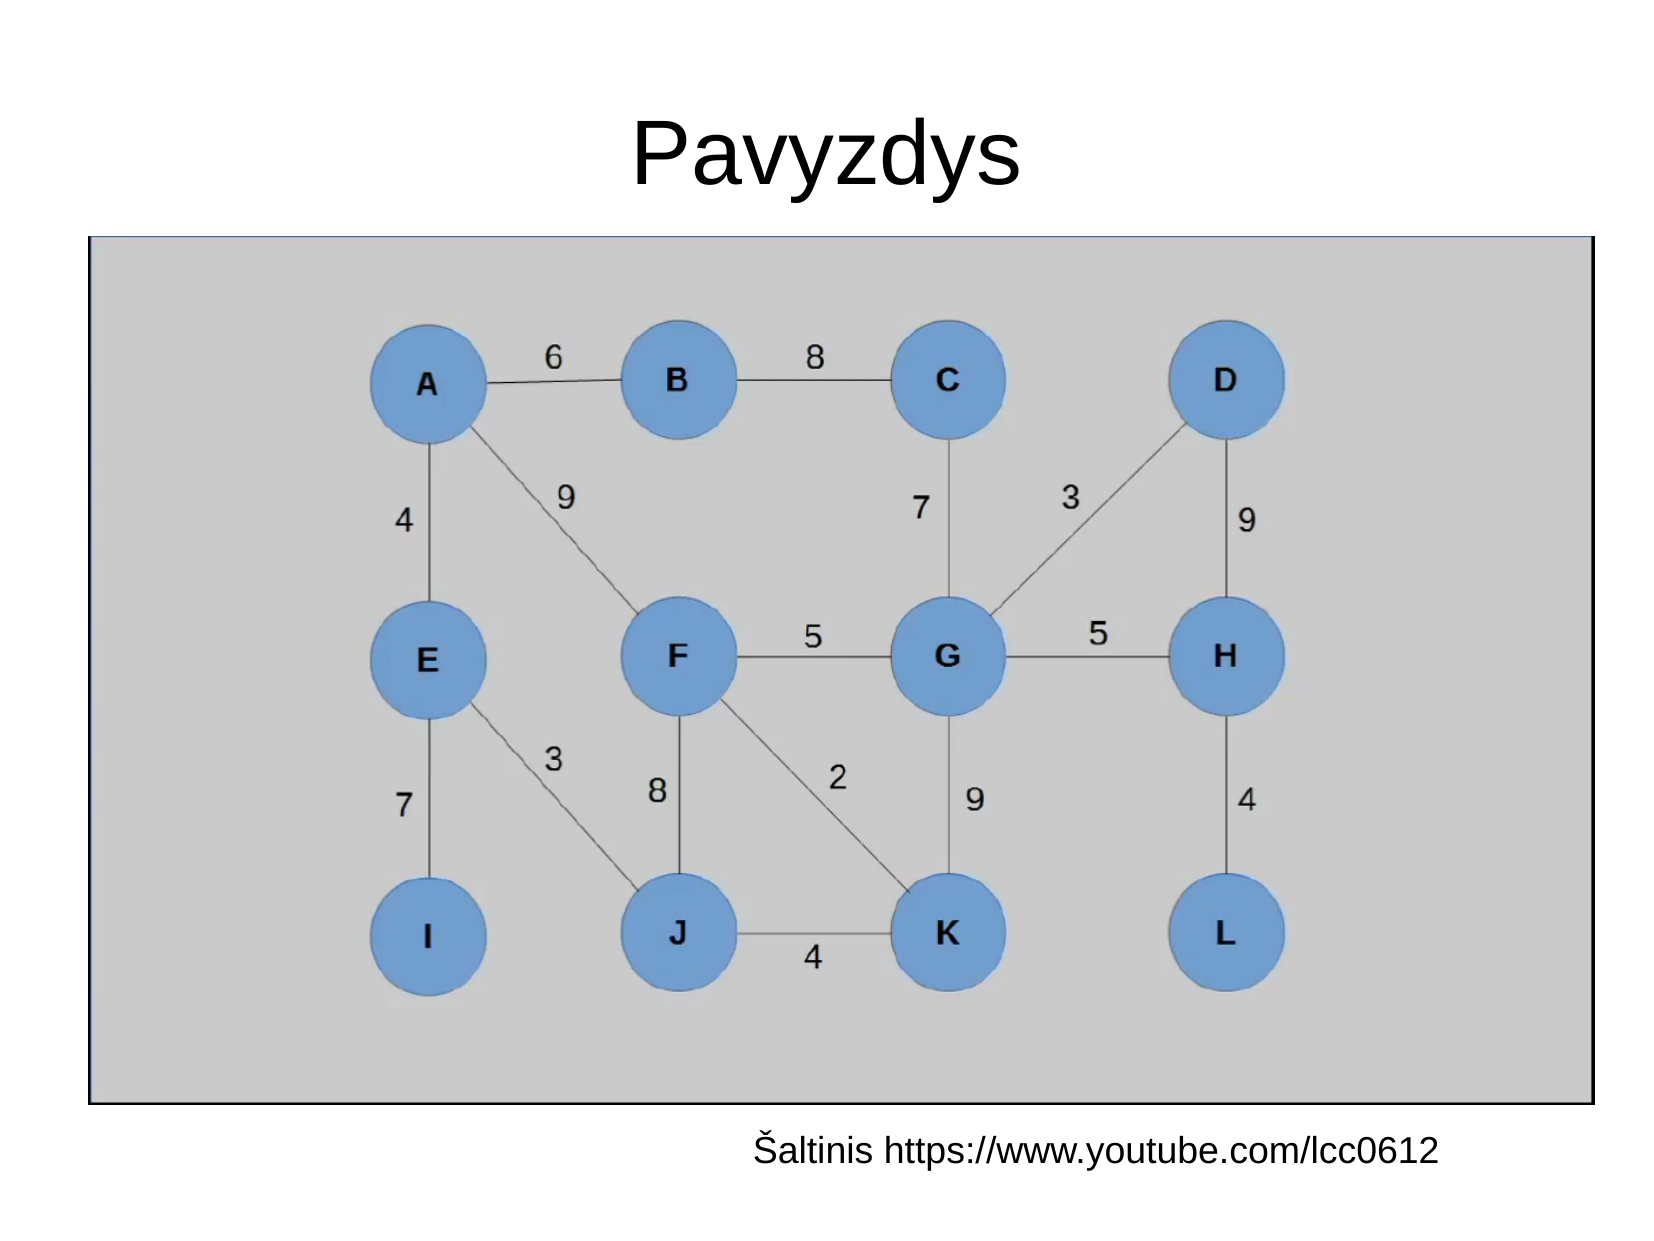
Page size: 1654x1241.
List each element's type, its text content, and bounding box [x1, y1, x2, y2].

text_box Šaltinis https://www.youtube.com/lcc0612 [738, 1122, 1625, 1179]
picture [88, 236, 1595, 1105]
title Pavyzdys [82, 49, 1571, 257]
